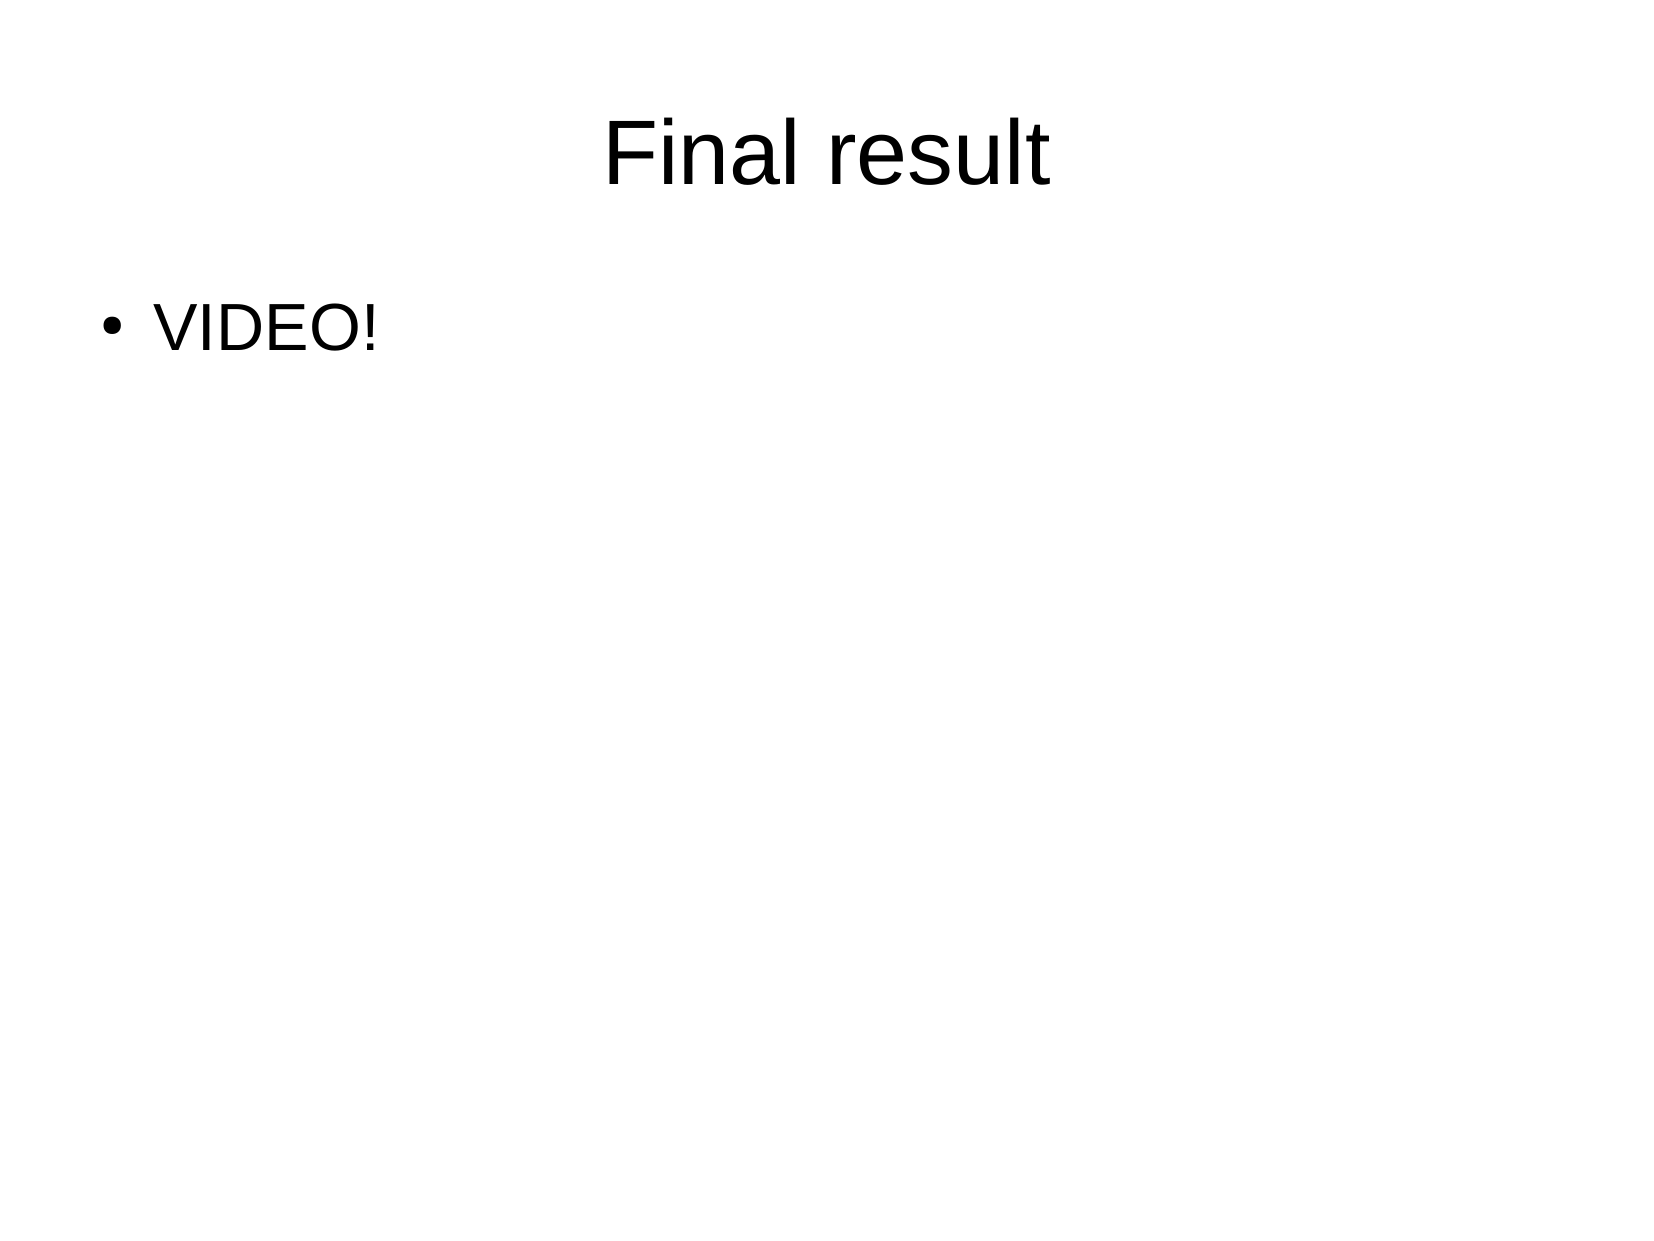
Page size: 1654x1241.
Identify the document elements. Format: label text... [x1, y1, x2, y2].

title Final result [82, 49, 1571, 257]
list VIDEO! [82, 290, 1571, 1109]
